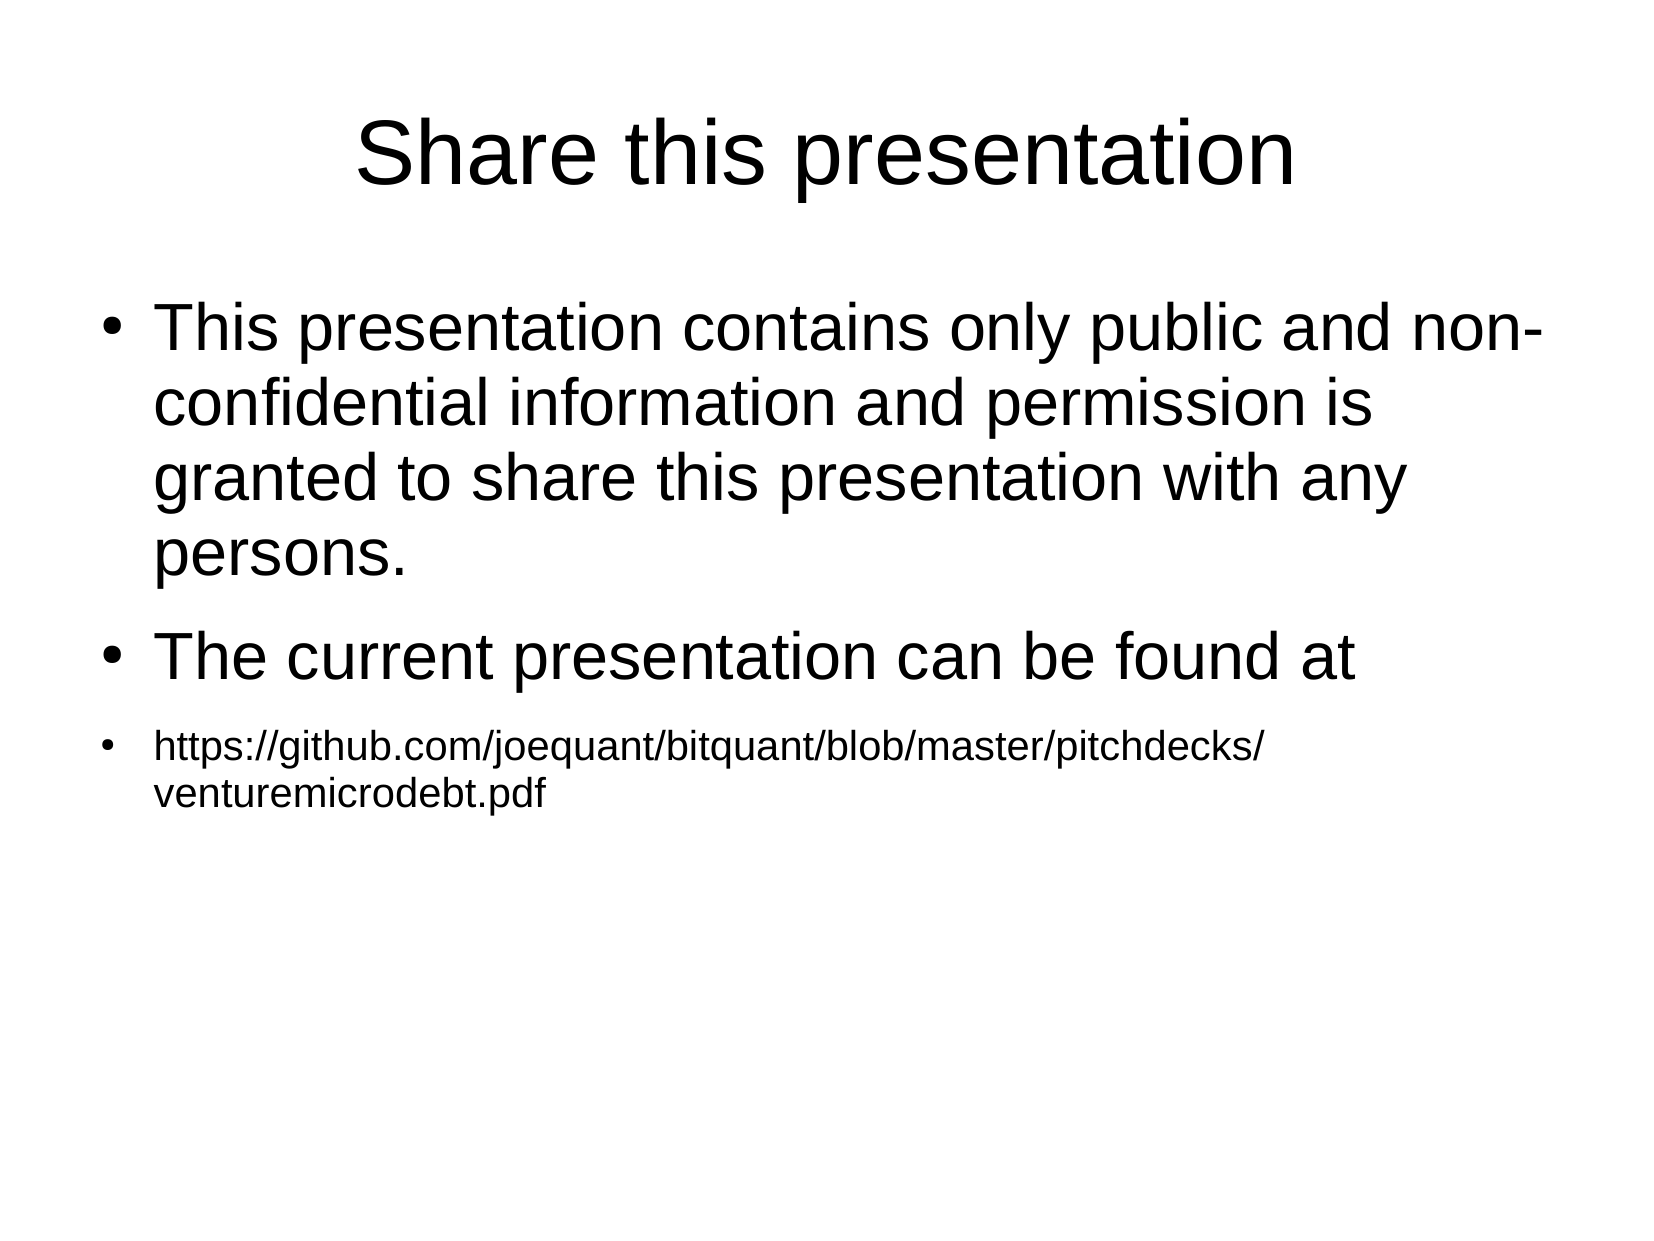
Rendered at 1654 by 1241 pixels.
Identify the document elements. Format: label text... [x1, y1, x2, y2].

title Share this presentation [82, 49, 1571, 257]
list This presentation contains only public and non-confidential information and permission is granted to share this presentation with any persons. The current presentation can be found at https://github.com/joequant/bitquant/blob/master/pitchdecks/venturemicrodebt.pdf [82, 290, 1571, 1010]
